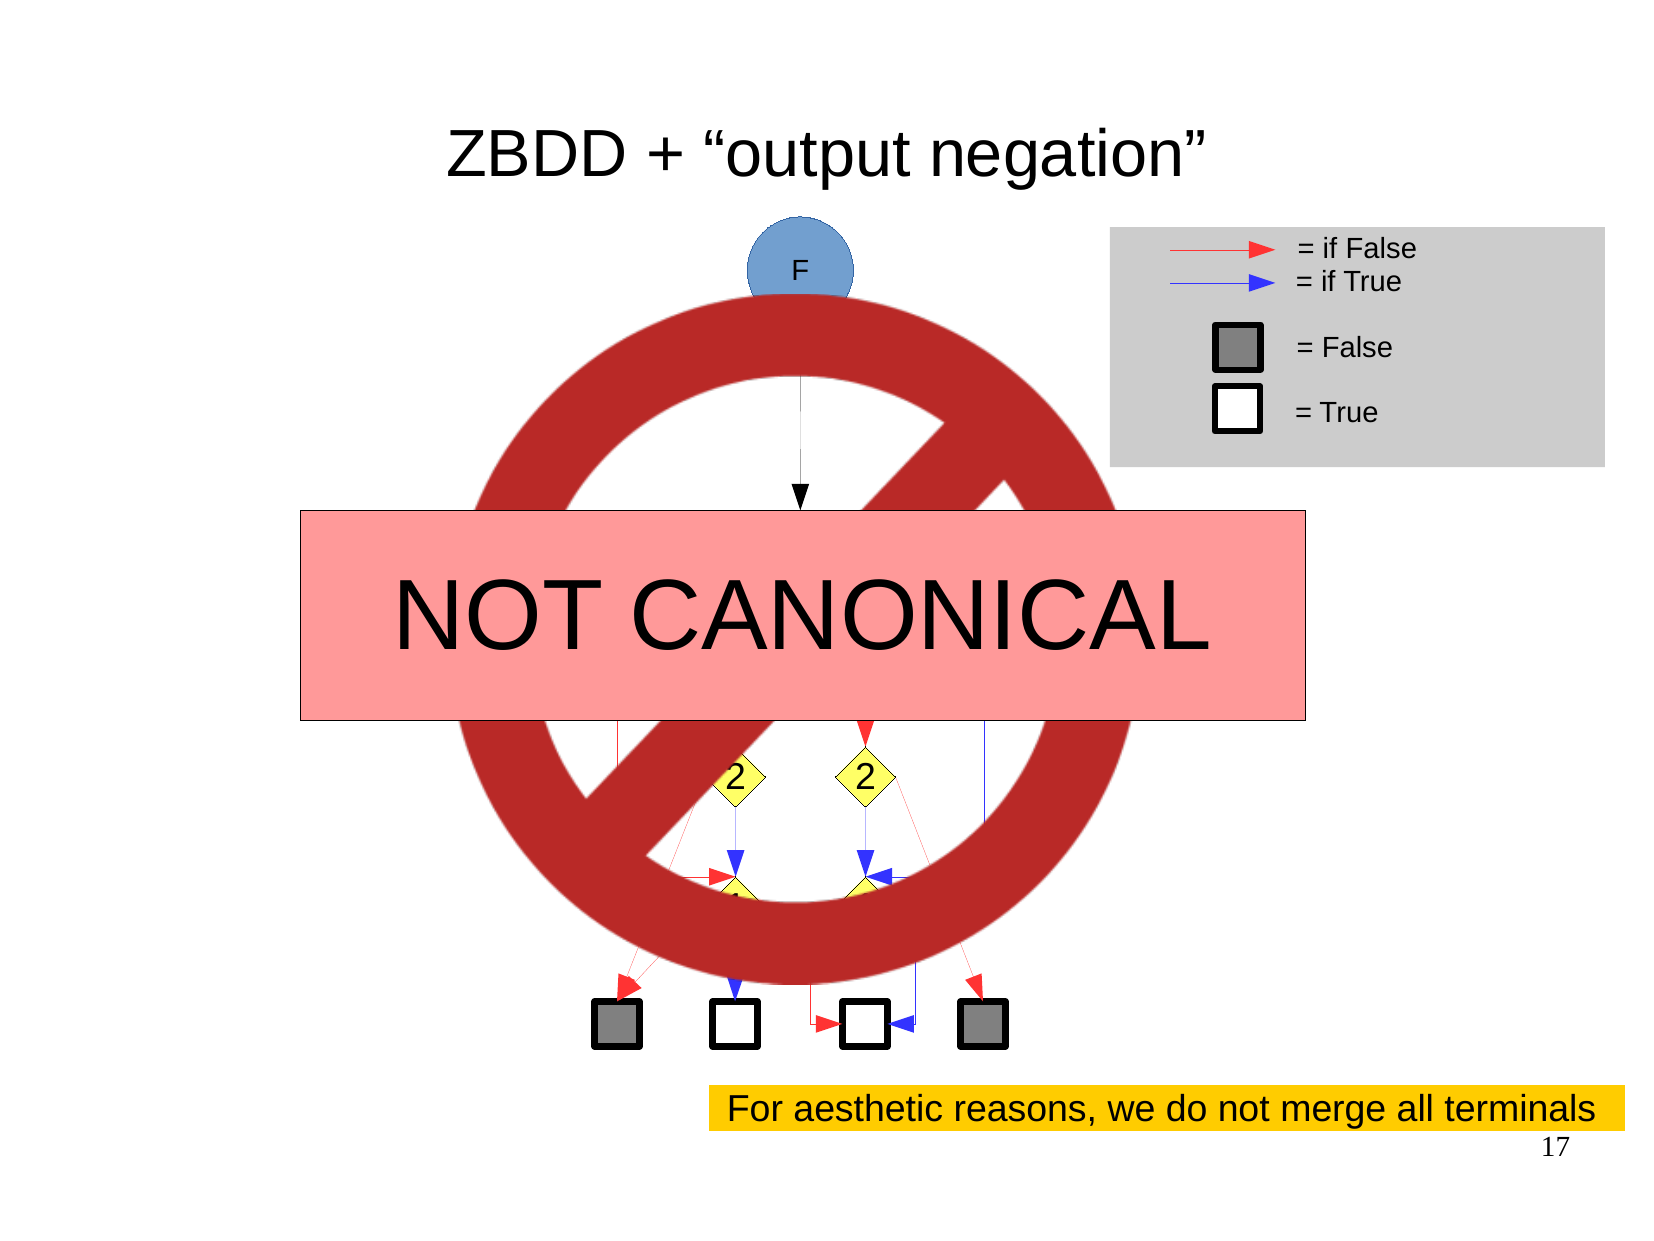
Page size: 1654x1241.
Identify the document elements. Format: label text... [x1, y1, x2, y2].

text_box [1215, 324, 1261, 370]
text_box = if False = if True = False = True [1109, 227, 1605, 468]
picture [450, 721, 1141, 985]
text_box NOT CANONICAL [300, 510, 1306, 721]
text_box [1215, 386, 1261, 432]
text_box [960, 1001, 1006, 1047]
text_box [712, 1001, 758, 1047]
text_box [842, 1001, 888, 1047]
text_box For aesthetic reasons, we do not merge all terminals [709, 1085, 1625, 1131]
title ZBDD + “output negation” [82, 49, 1571, 257]
text_box F [747, 257, 854, 294]
text_box [594, 1001, 640, 1047]
picture [450, 294, 1141, 510]
